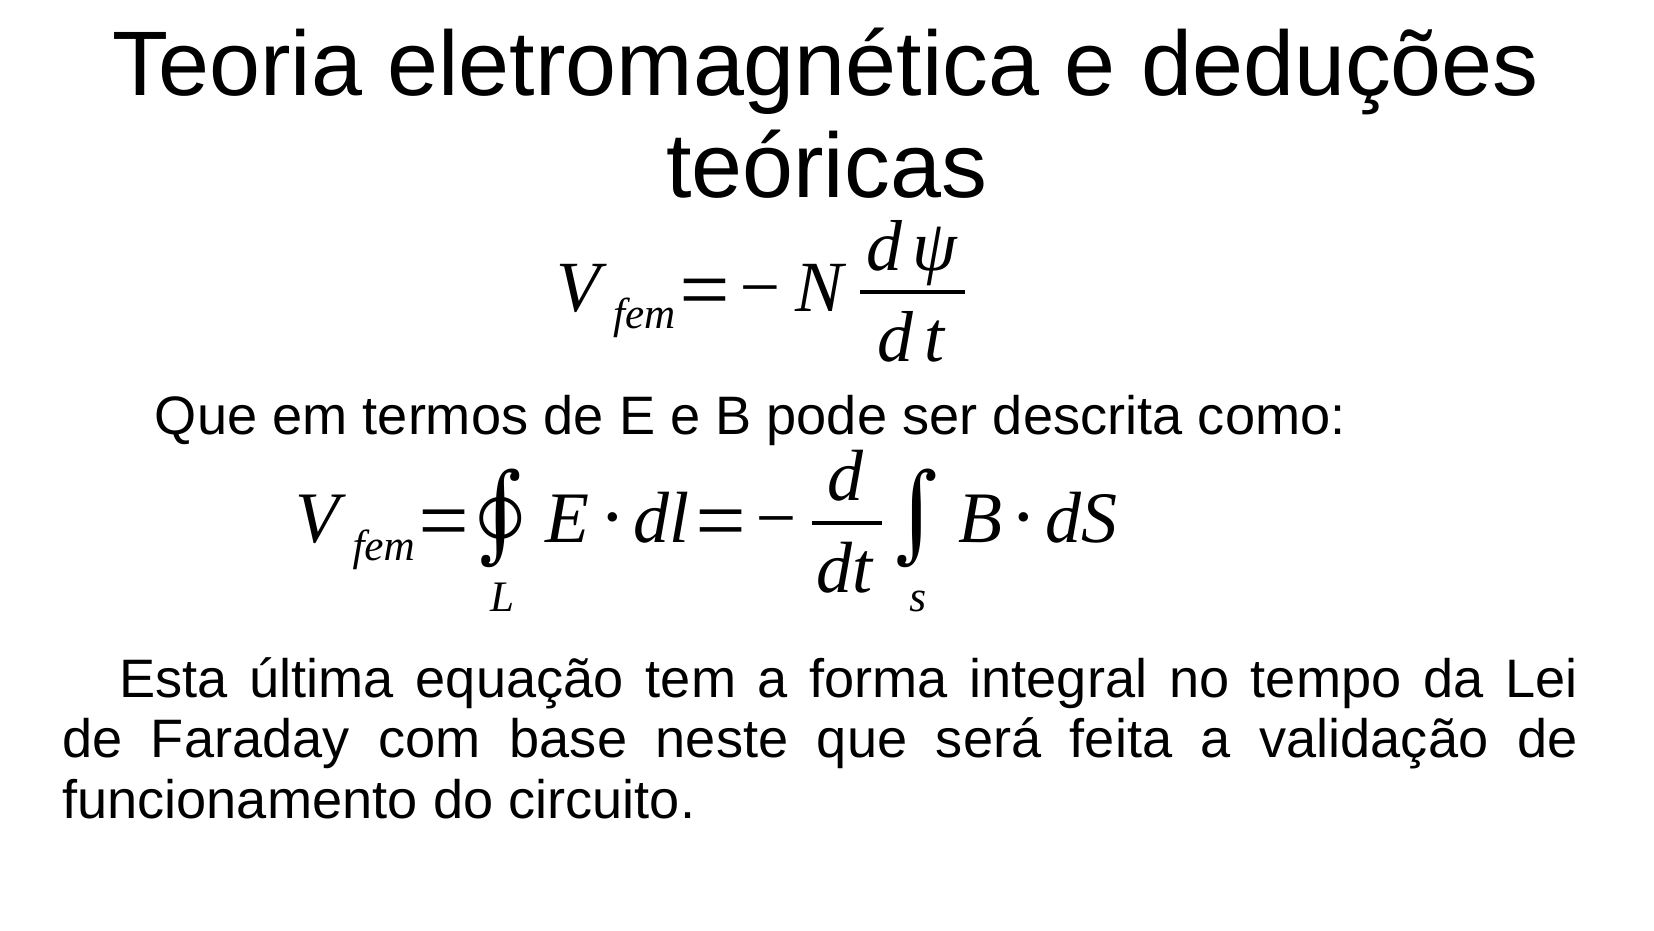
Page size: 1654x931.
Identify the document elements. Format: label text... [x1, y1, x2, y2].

chart [295, 437, 1121, 622]
chart [556, 206, 970, 378]
text_box Esta última equação tem a forma integral no tempo da Lei de Faraday com base neste que será feita a validação de funcionamento do circuito. [47, 640, 1595, 838]
text_box Que em termos de E e B pode ser descrita como: [82, 377, 1630, 454]
title Teoria eletromagnética e deduções teóricas [82, 12, 1571, 218]
